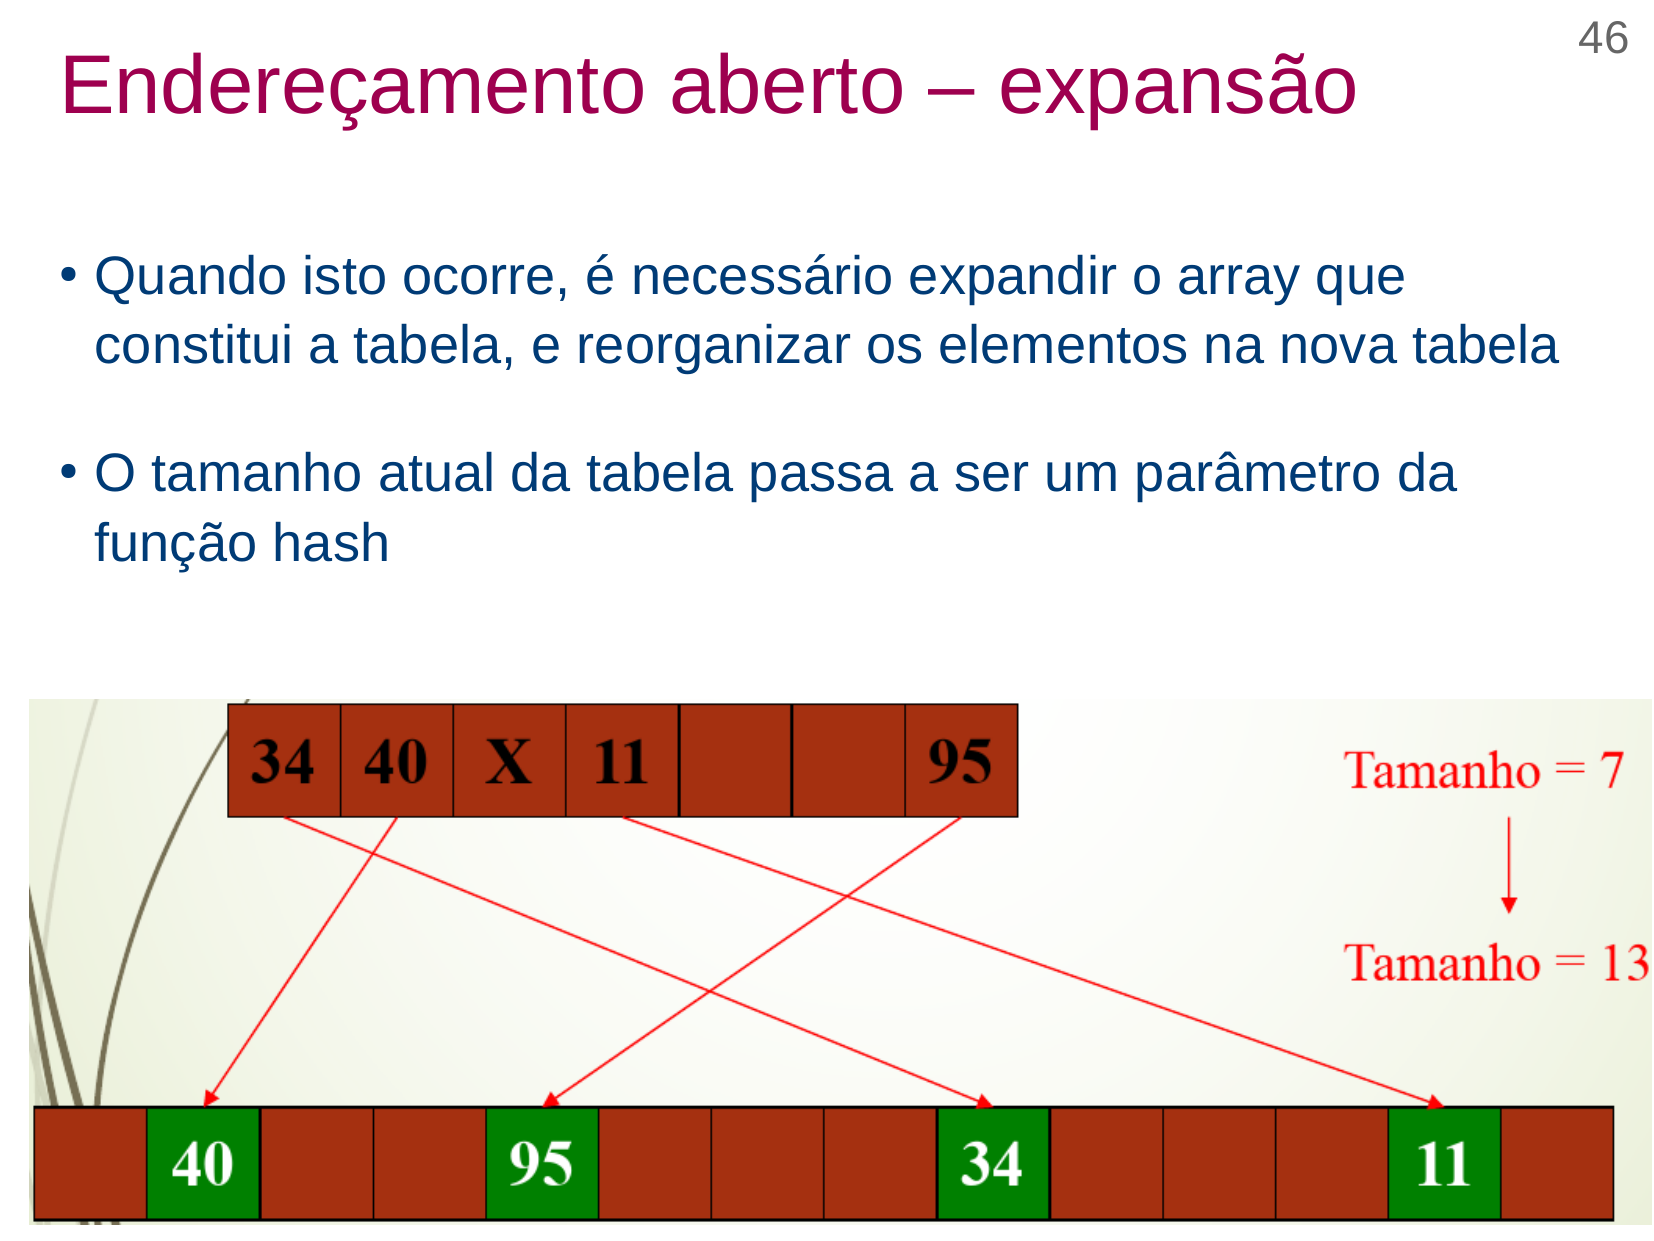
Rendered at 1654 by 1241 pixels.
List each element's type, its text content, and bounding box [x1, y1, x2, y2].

list Quando isto ocorre, é necessário expandir o array que constitui a tabela, e reorganizar os elementos na nova tabela O tamanho atual da tabela passa a ser um parâmetro da função hash [59, 236, 1595, 699]
picture [29, 699, 1652, 1225]
title Endereçamento aberto – expansão [59, 29, 1595, 148]
